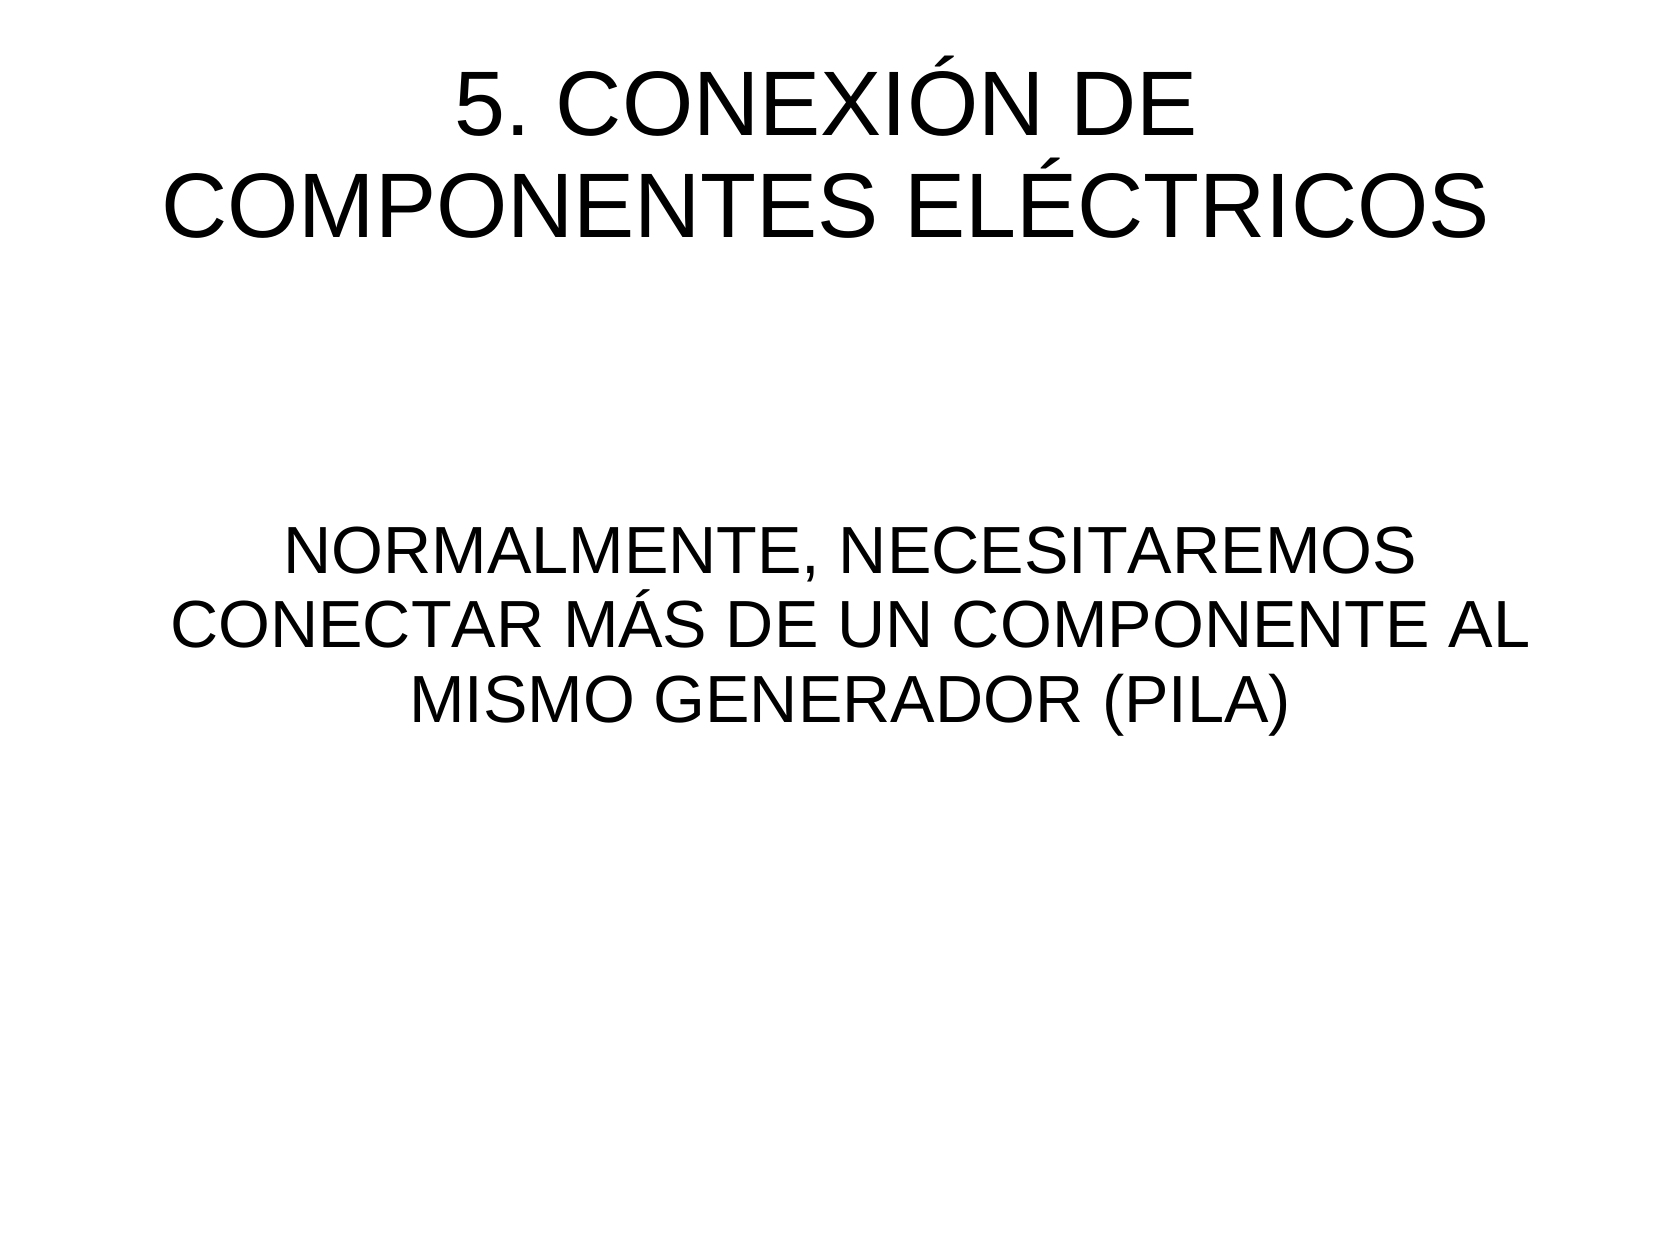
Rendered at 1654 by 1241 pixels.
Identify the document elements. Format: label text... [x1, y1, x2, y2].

title 5. CONEXIÓN DE COMPONENTES ELÉCTRICOS [82, 46, 1571, 260]
list NORMALMENTE, NECESITAREMOS CONECTAR MÁS DE UN COMPONENTE AL MISMO GENERADOR (PILA) [106, 295, 1595, 1114]
